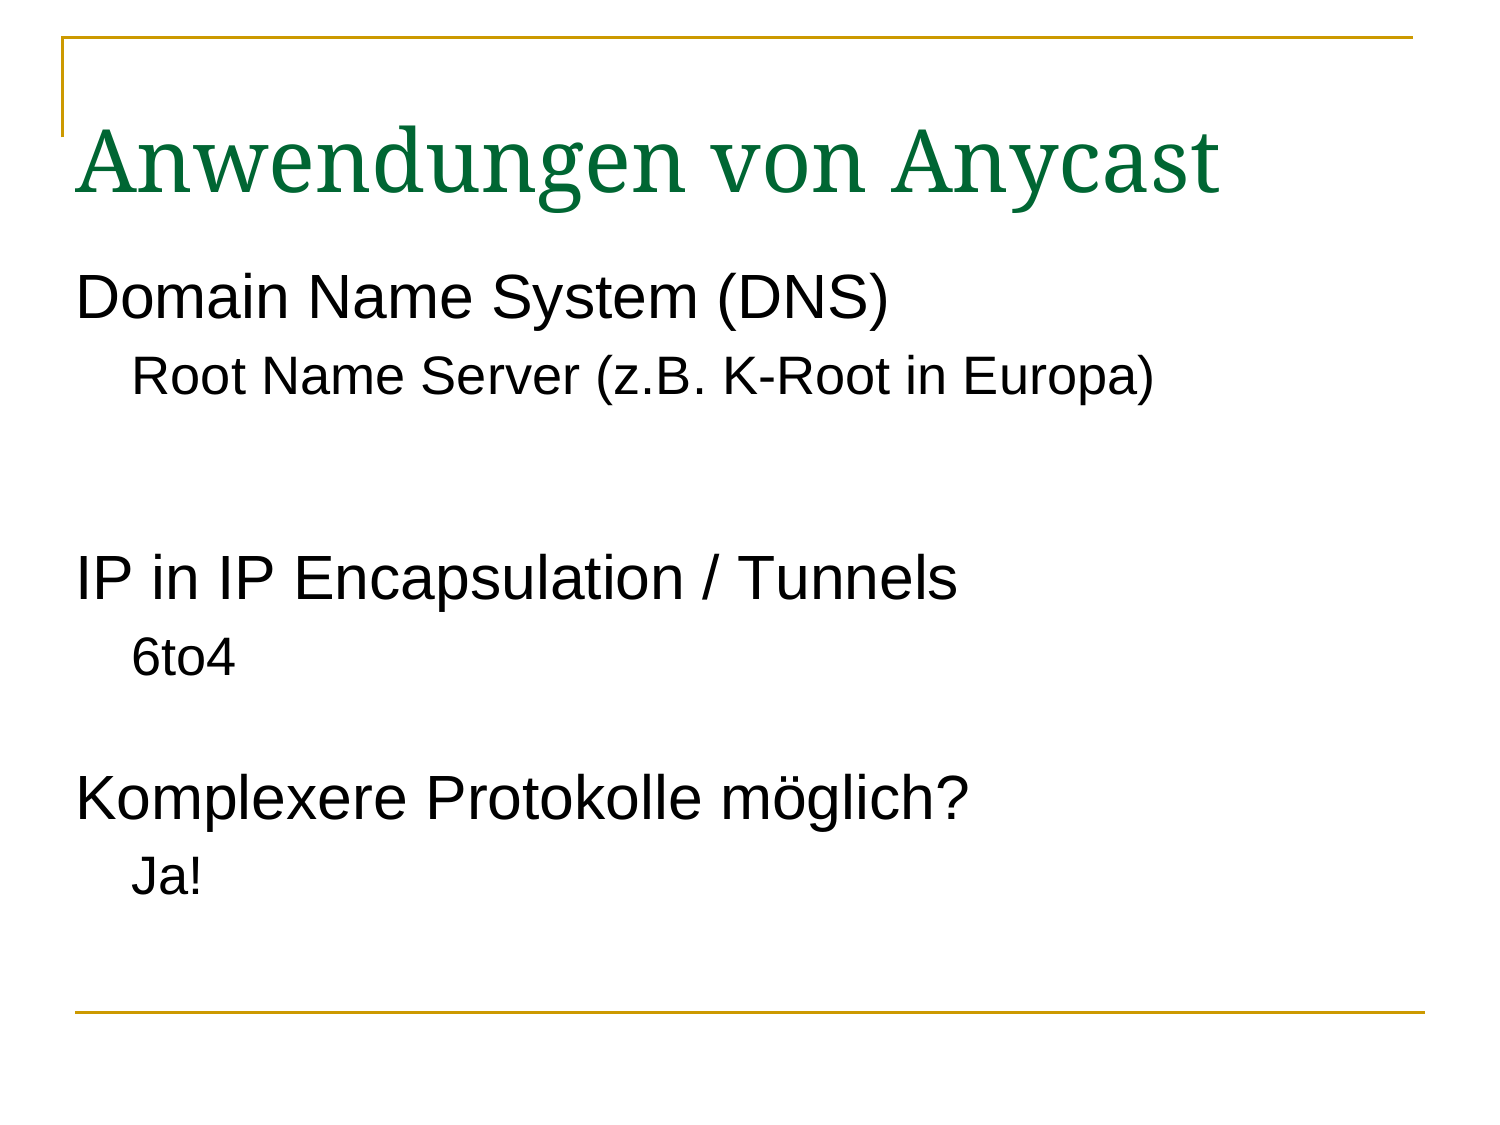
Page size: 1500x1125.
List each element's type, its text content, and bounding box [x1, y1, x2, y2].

list Domain Name System (DNS) Root Name Server (z.B. K-Root in Europa) IP in IP Encapsulation / Tunnels 6to4 Komplexere Protokolle möglich? Ja! [75, 262, 1426, 991]
title Anwendungen von Anycast [75, 52, 1426, 262]
